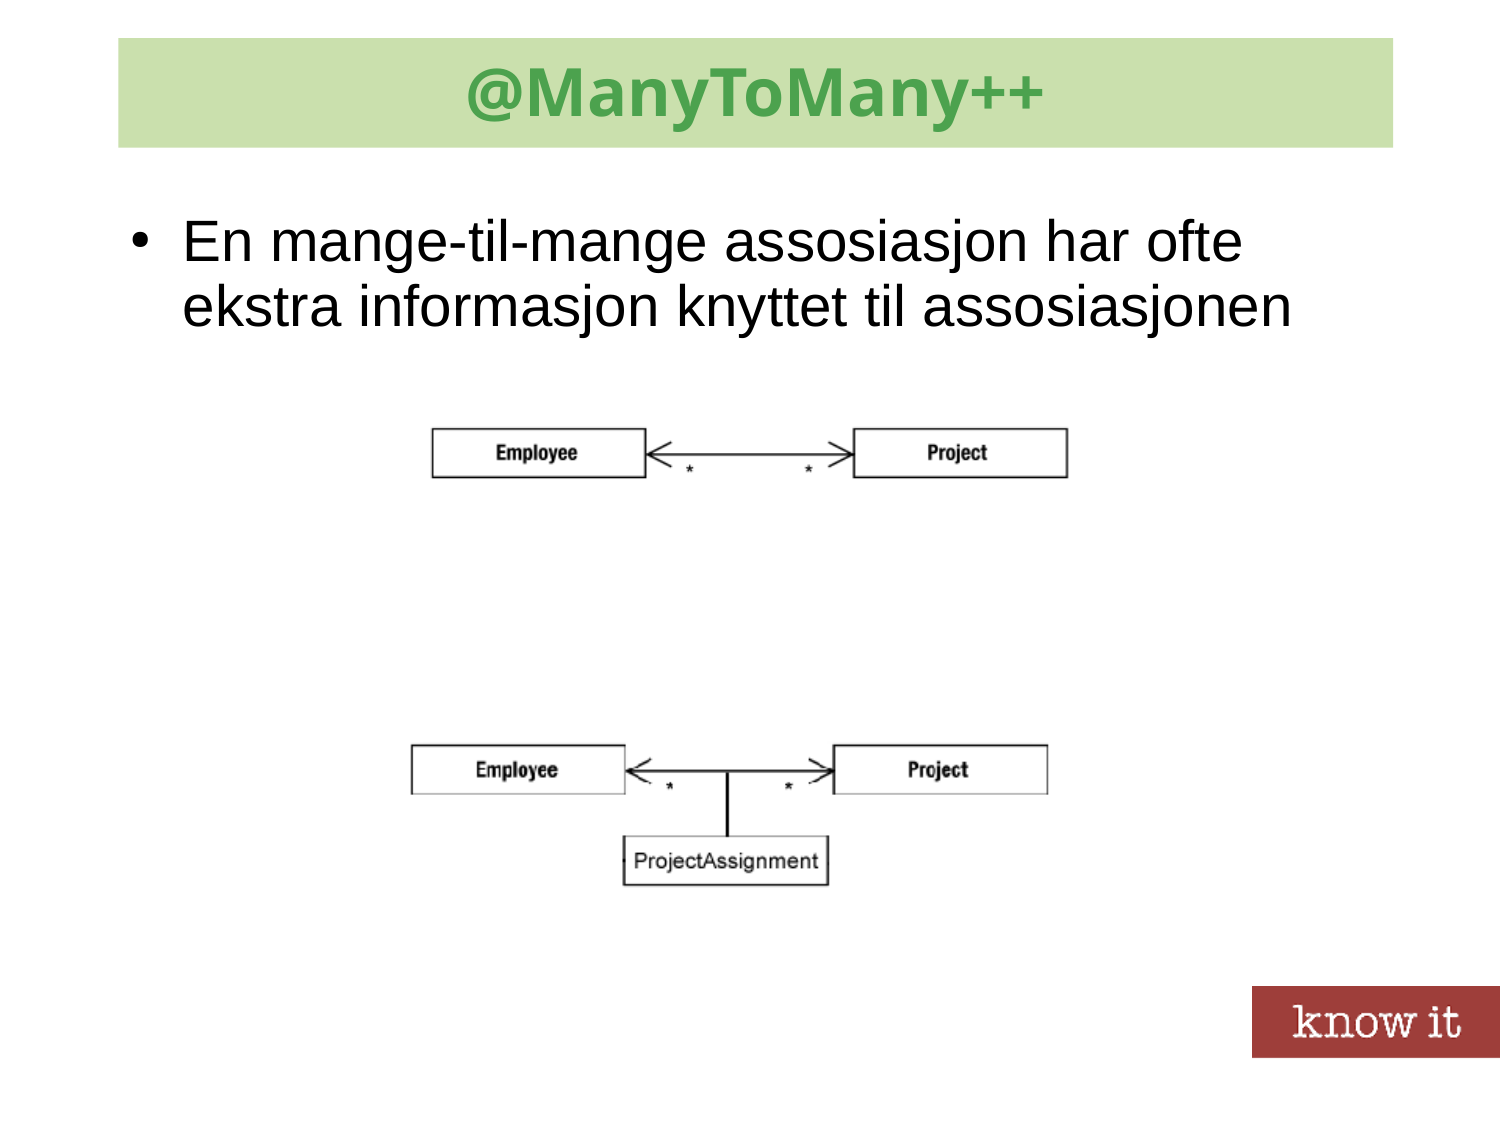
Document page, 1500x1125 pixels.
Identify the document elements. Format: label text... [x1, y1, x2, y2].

list En mange-til-mange assosiasjon har ofte ekstra informasjon knyttet til assosiasjonen [112, 208, 1371, 338]
text_box @ManyToMany++ [118, 38, 1394, 148]
picture [1252, 986, 1500, 1058]
picture [424, 420, 1074, 484]
picture [410, 737, 1050, 889]
